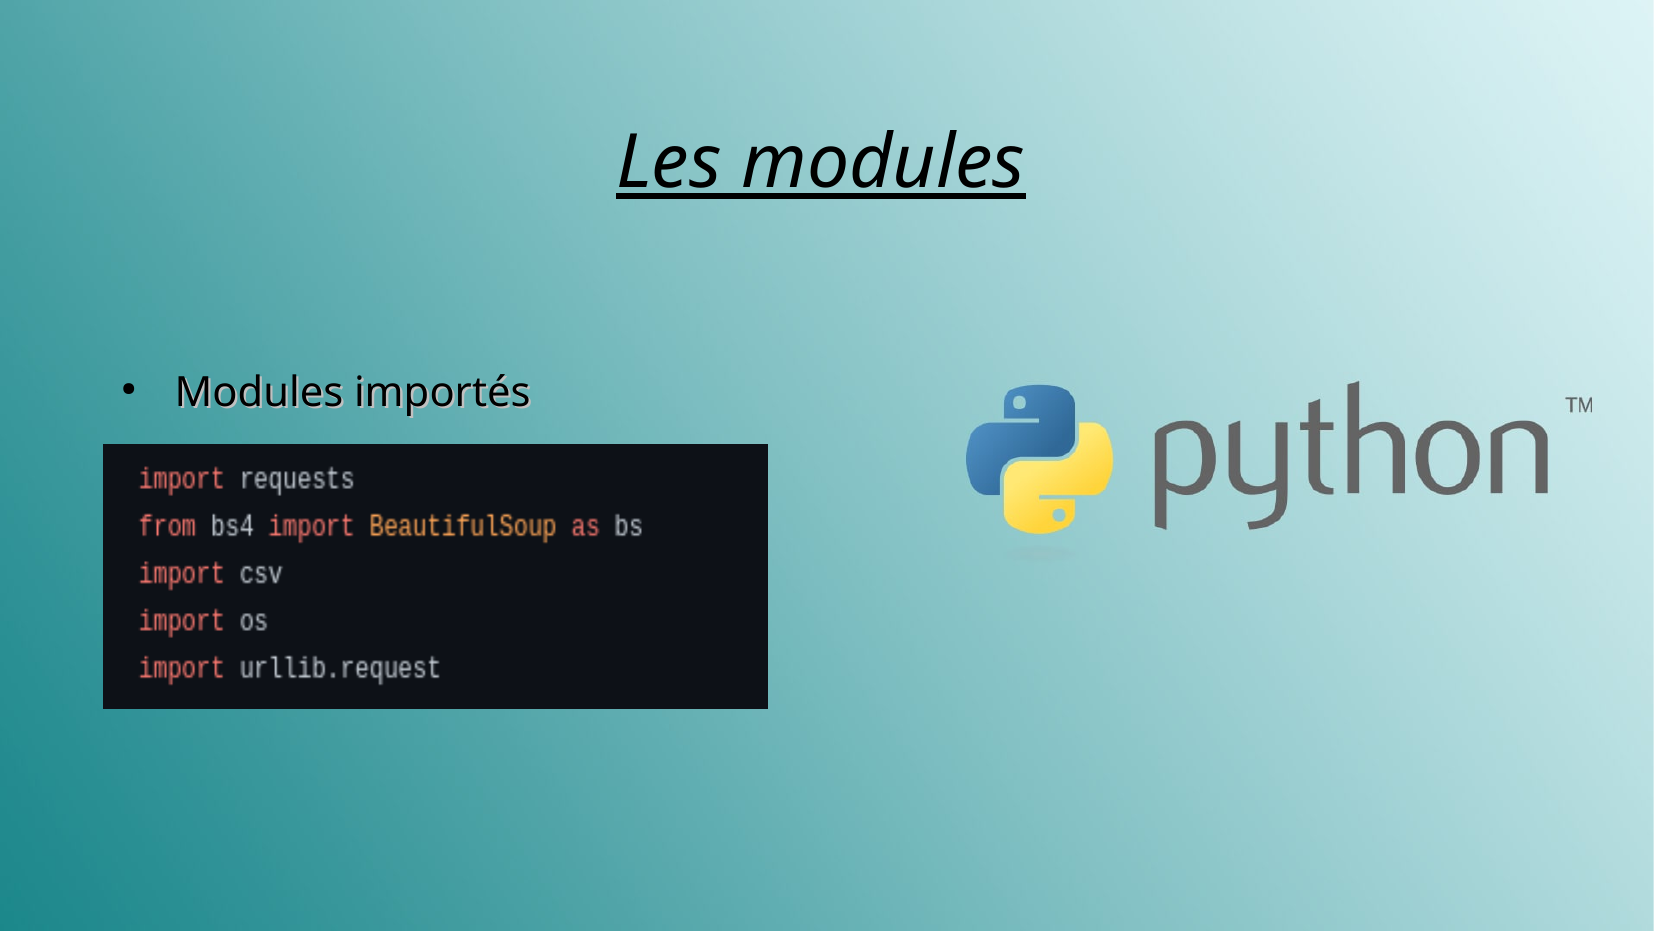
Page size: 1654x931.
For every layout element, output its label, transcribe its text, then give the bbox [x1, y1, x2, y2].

picture [0, 0, 1654, 931]
list Modules importés [103, 335, 562, 445]
title Les modules [76, 80, 1565, 237]
